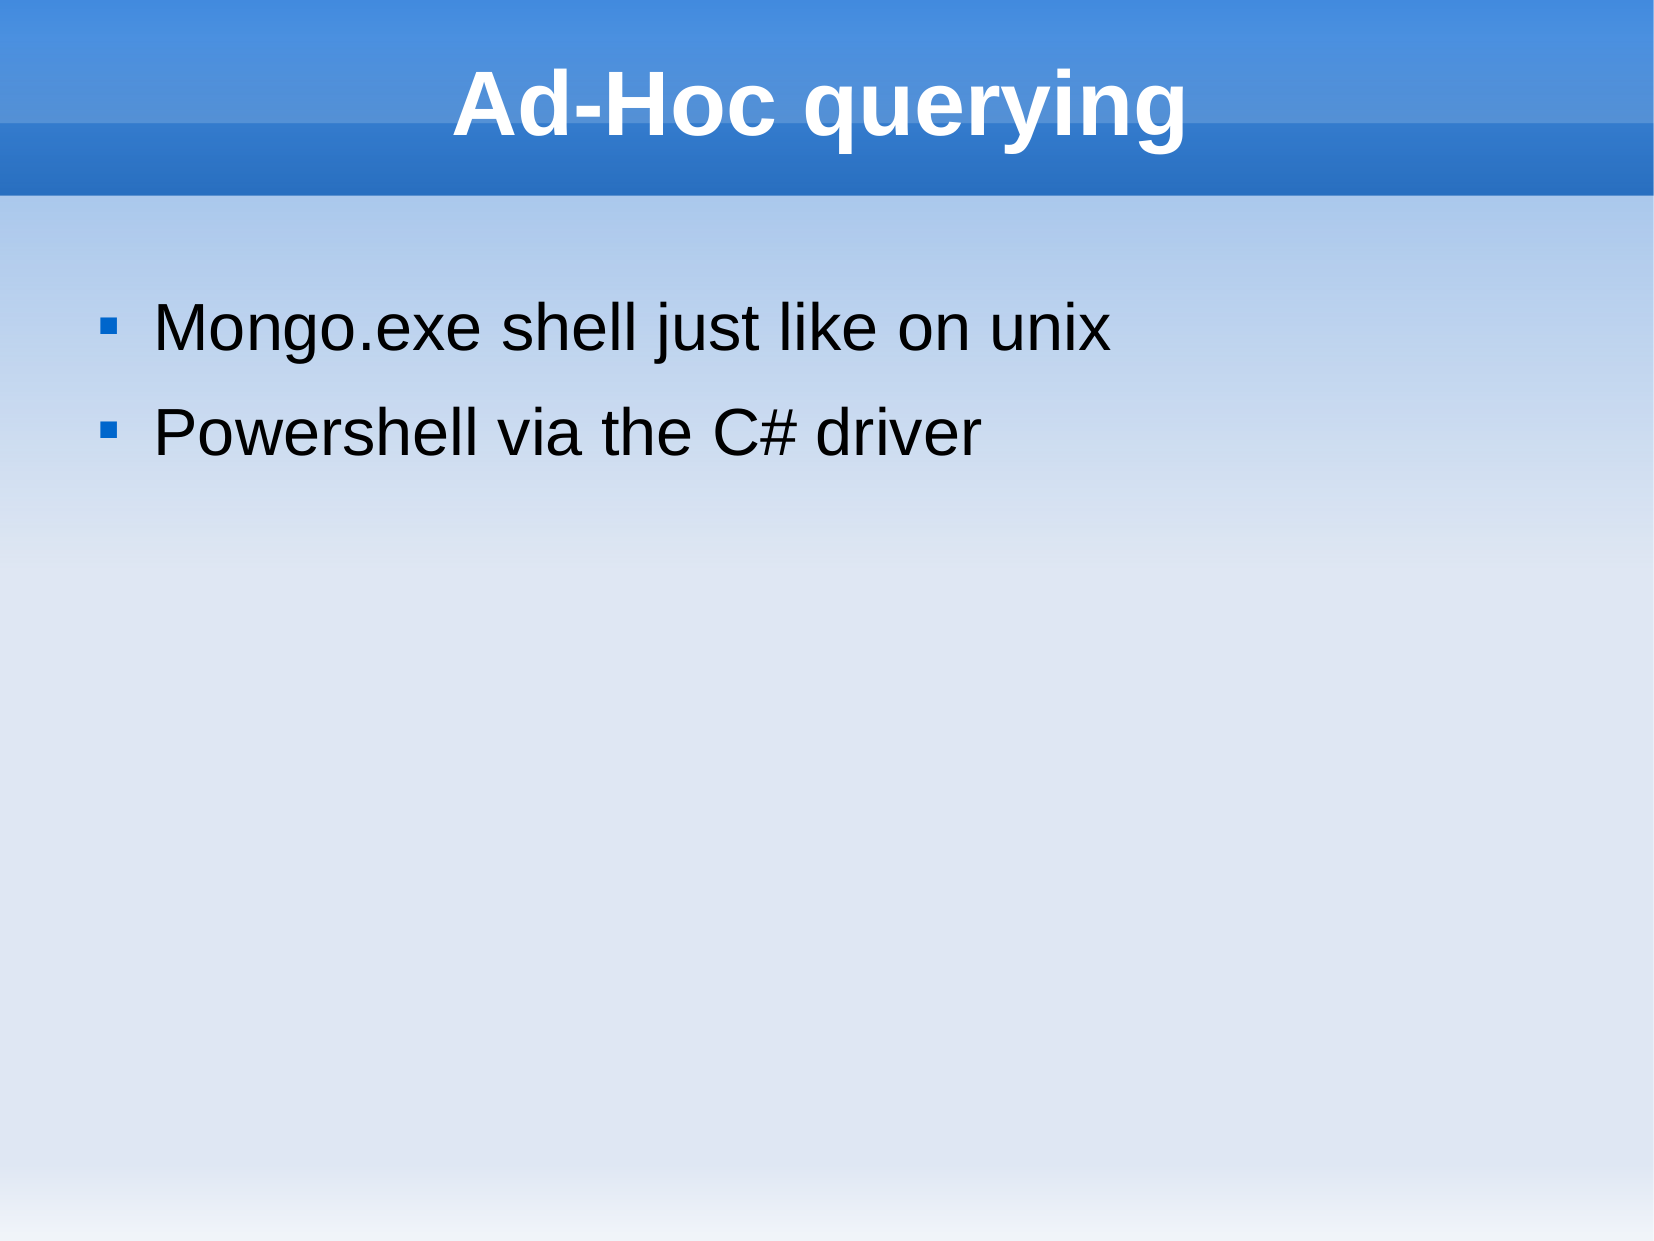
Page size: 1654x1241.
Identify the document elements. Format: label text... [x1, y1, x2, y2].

list Mongo.exe shell just like on unix Powershell via the C# driver [82, 290, 1571, 1109]
picture [0, 0, 1654, 1241]
title Ad-Hoc querying [76, 0, 1565, 208]
